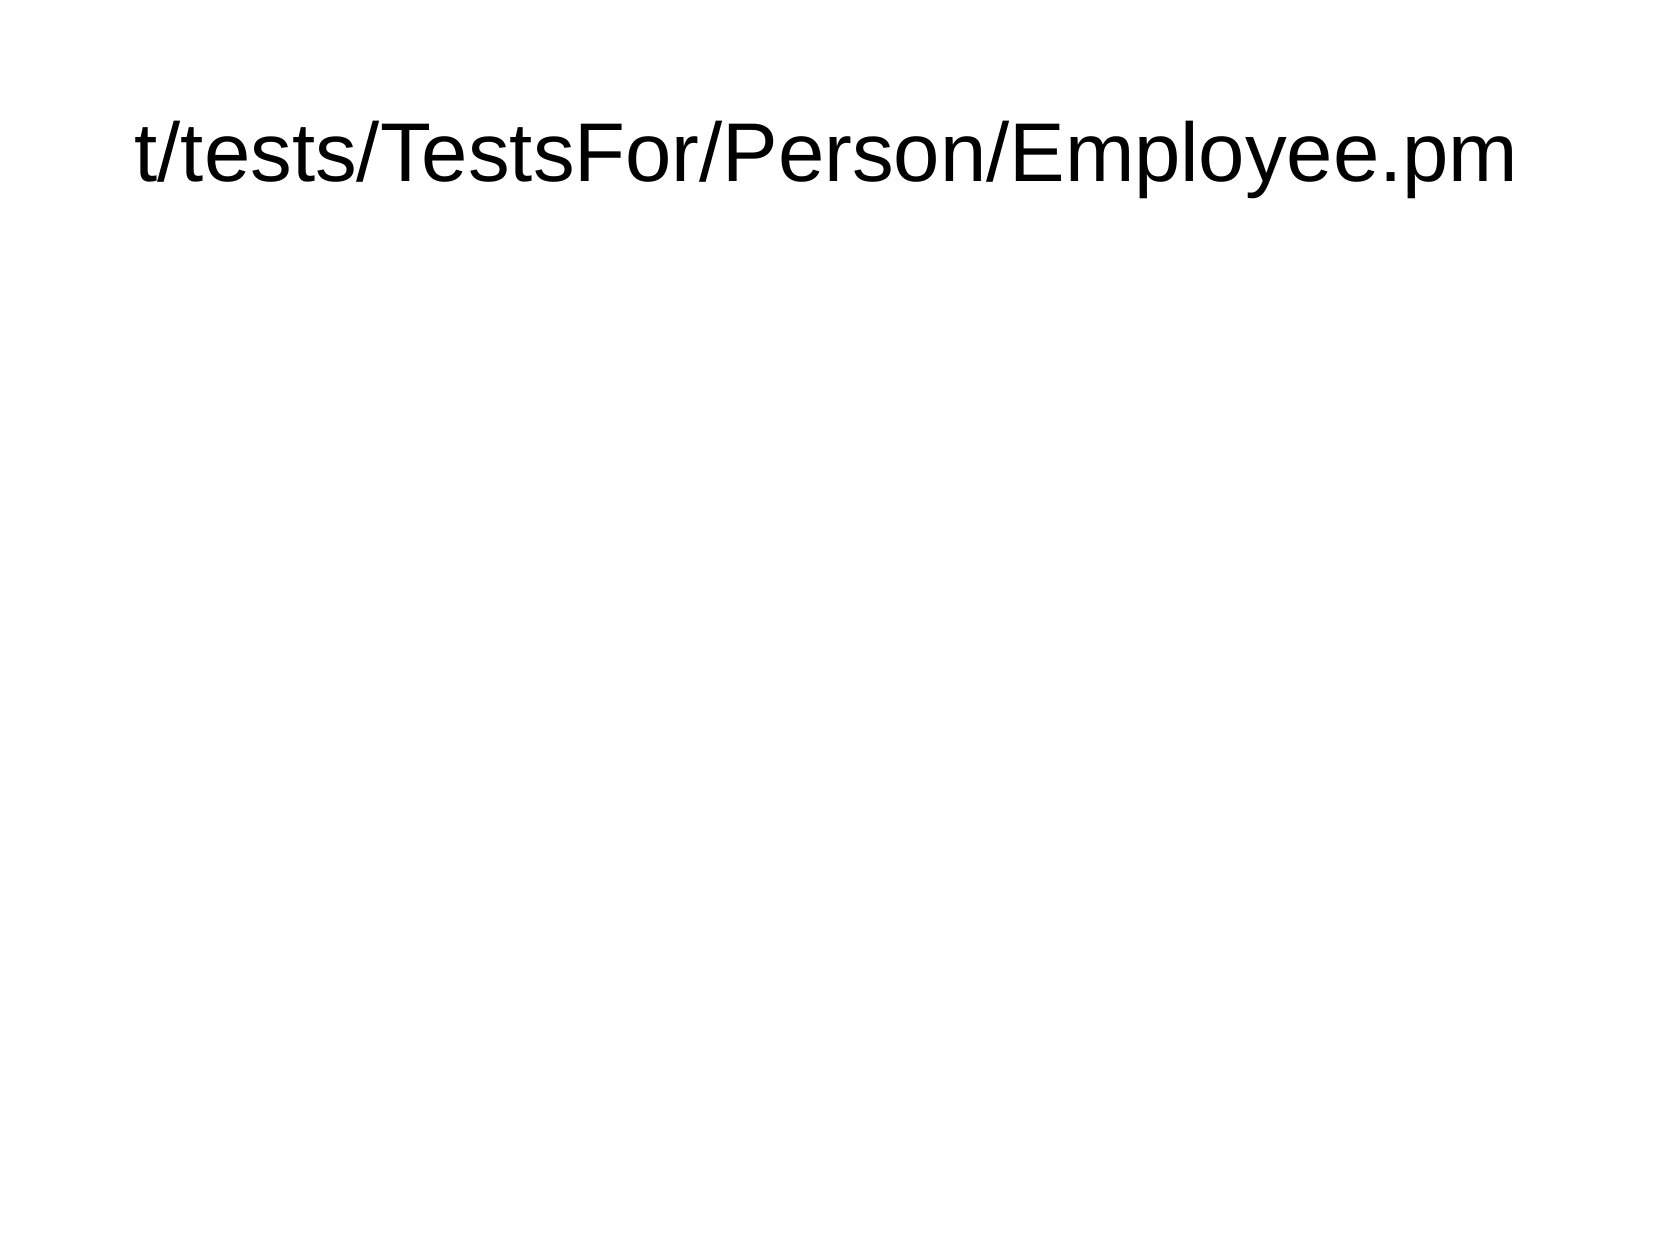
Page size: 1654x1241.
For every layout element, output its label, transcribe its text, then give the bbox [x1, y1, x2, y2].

title t/tests/TestsFor/Person/Employee.pm [82, 49, 1571, 257]
